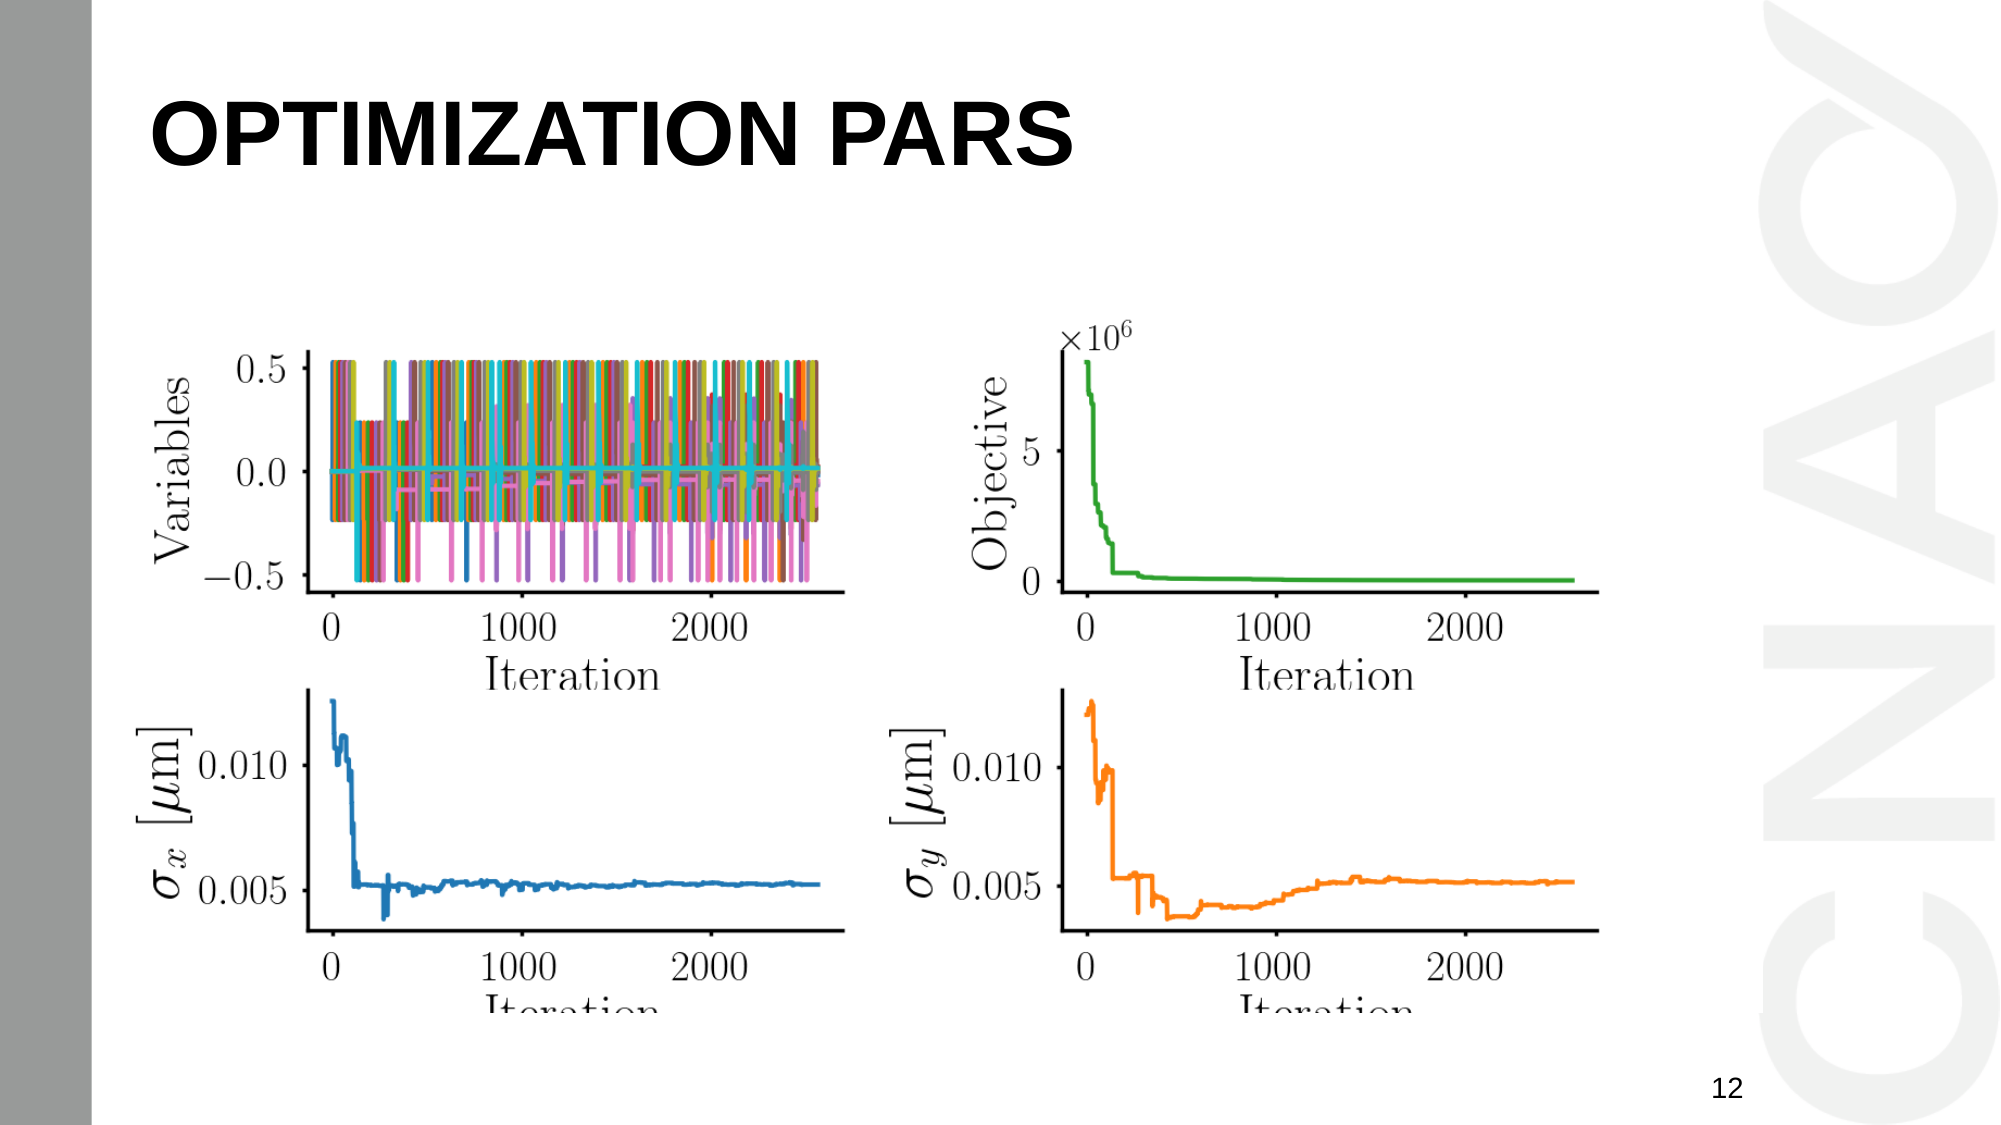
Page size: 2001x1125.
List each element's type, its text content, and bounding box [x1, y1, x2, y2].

picture [100, 0, 2000, 1125]
text_box OPTIMIZATION PARS [135, 75, 1276, 193]
